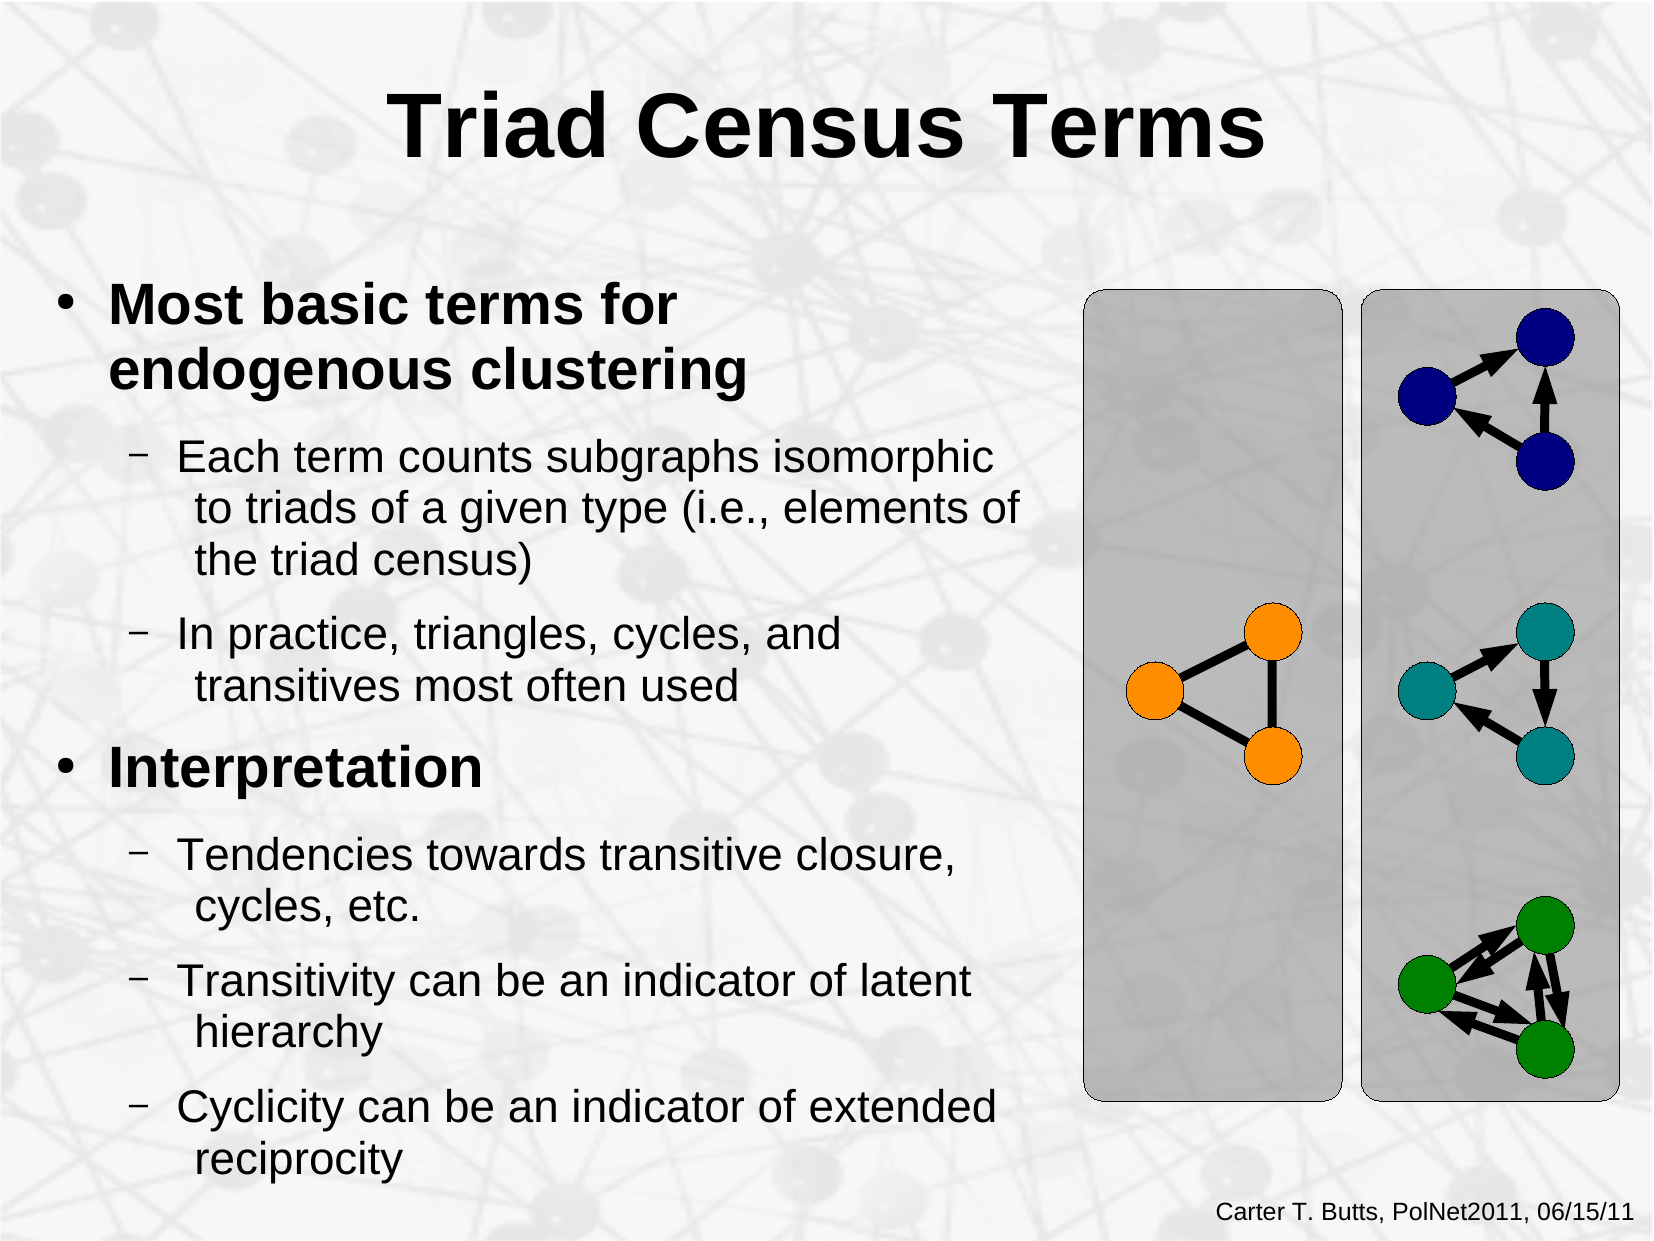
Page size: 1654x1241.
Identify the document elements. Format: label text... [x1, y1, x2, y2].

list Most basic terms for endogenous clustering Each term counts subgraphs isomorphic to triads of a given type (i.e., elements of the triad census) In practice, triangles, cycles, and transitives most often used Interpretation Tendencies towards transitive closure, cycles, etc. Transitivity can be an indicator of latent hierarchy Cyclicity can be an indicator of extended reciprocity [37, 271, 1039, 1184]
title Triad Census Terms [121, 21, 1534, 230]
picture [2, 3, 1650, 1239]
text_box [1083, 289, 1343, 1102]
text_box [1361, 289, 1620, 1102]
